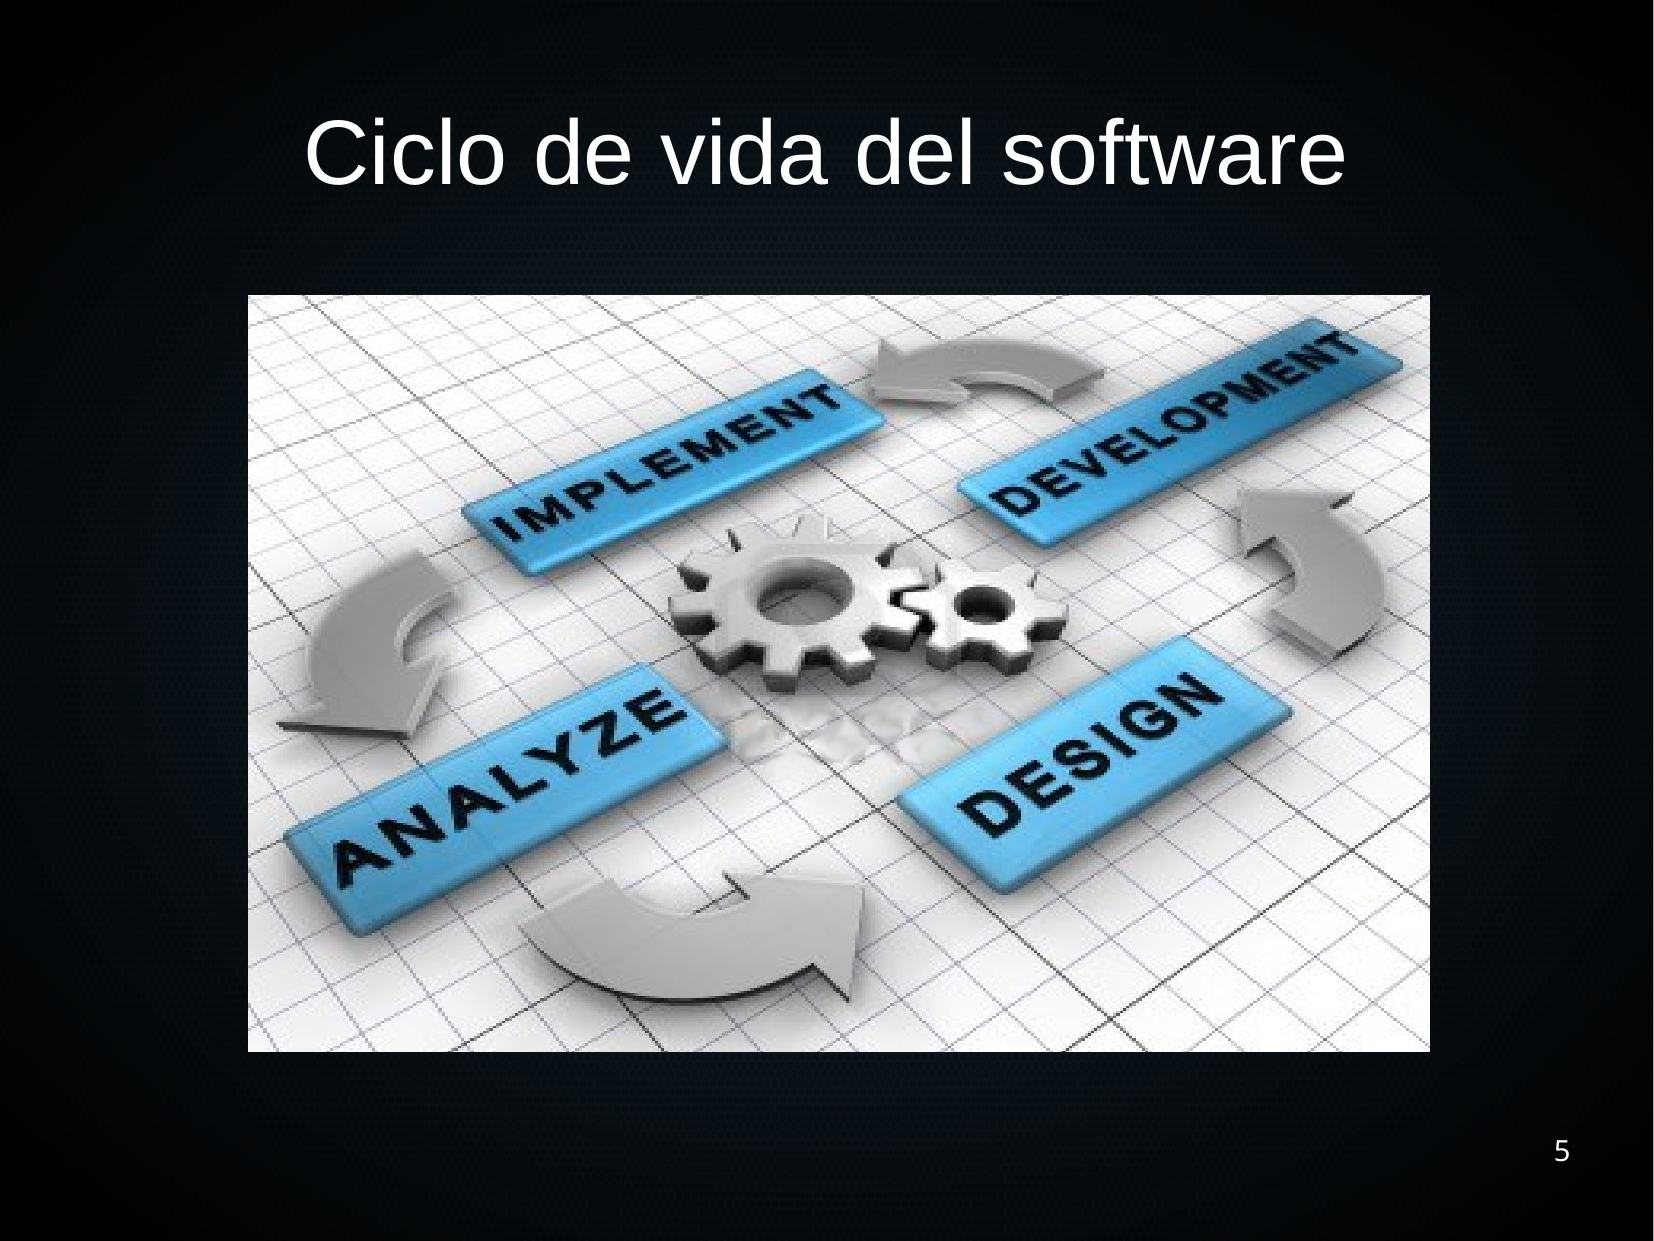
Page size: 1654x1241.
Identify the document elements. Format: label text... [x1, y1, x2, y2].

title Ciclo de vida del software [82, 49, 1571, 257]
picture [0, 0, 1654, 1241]
